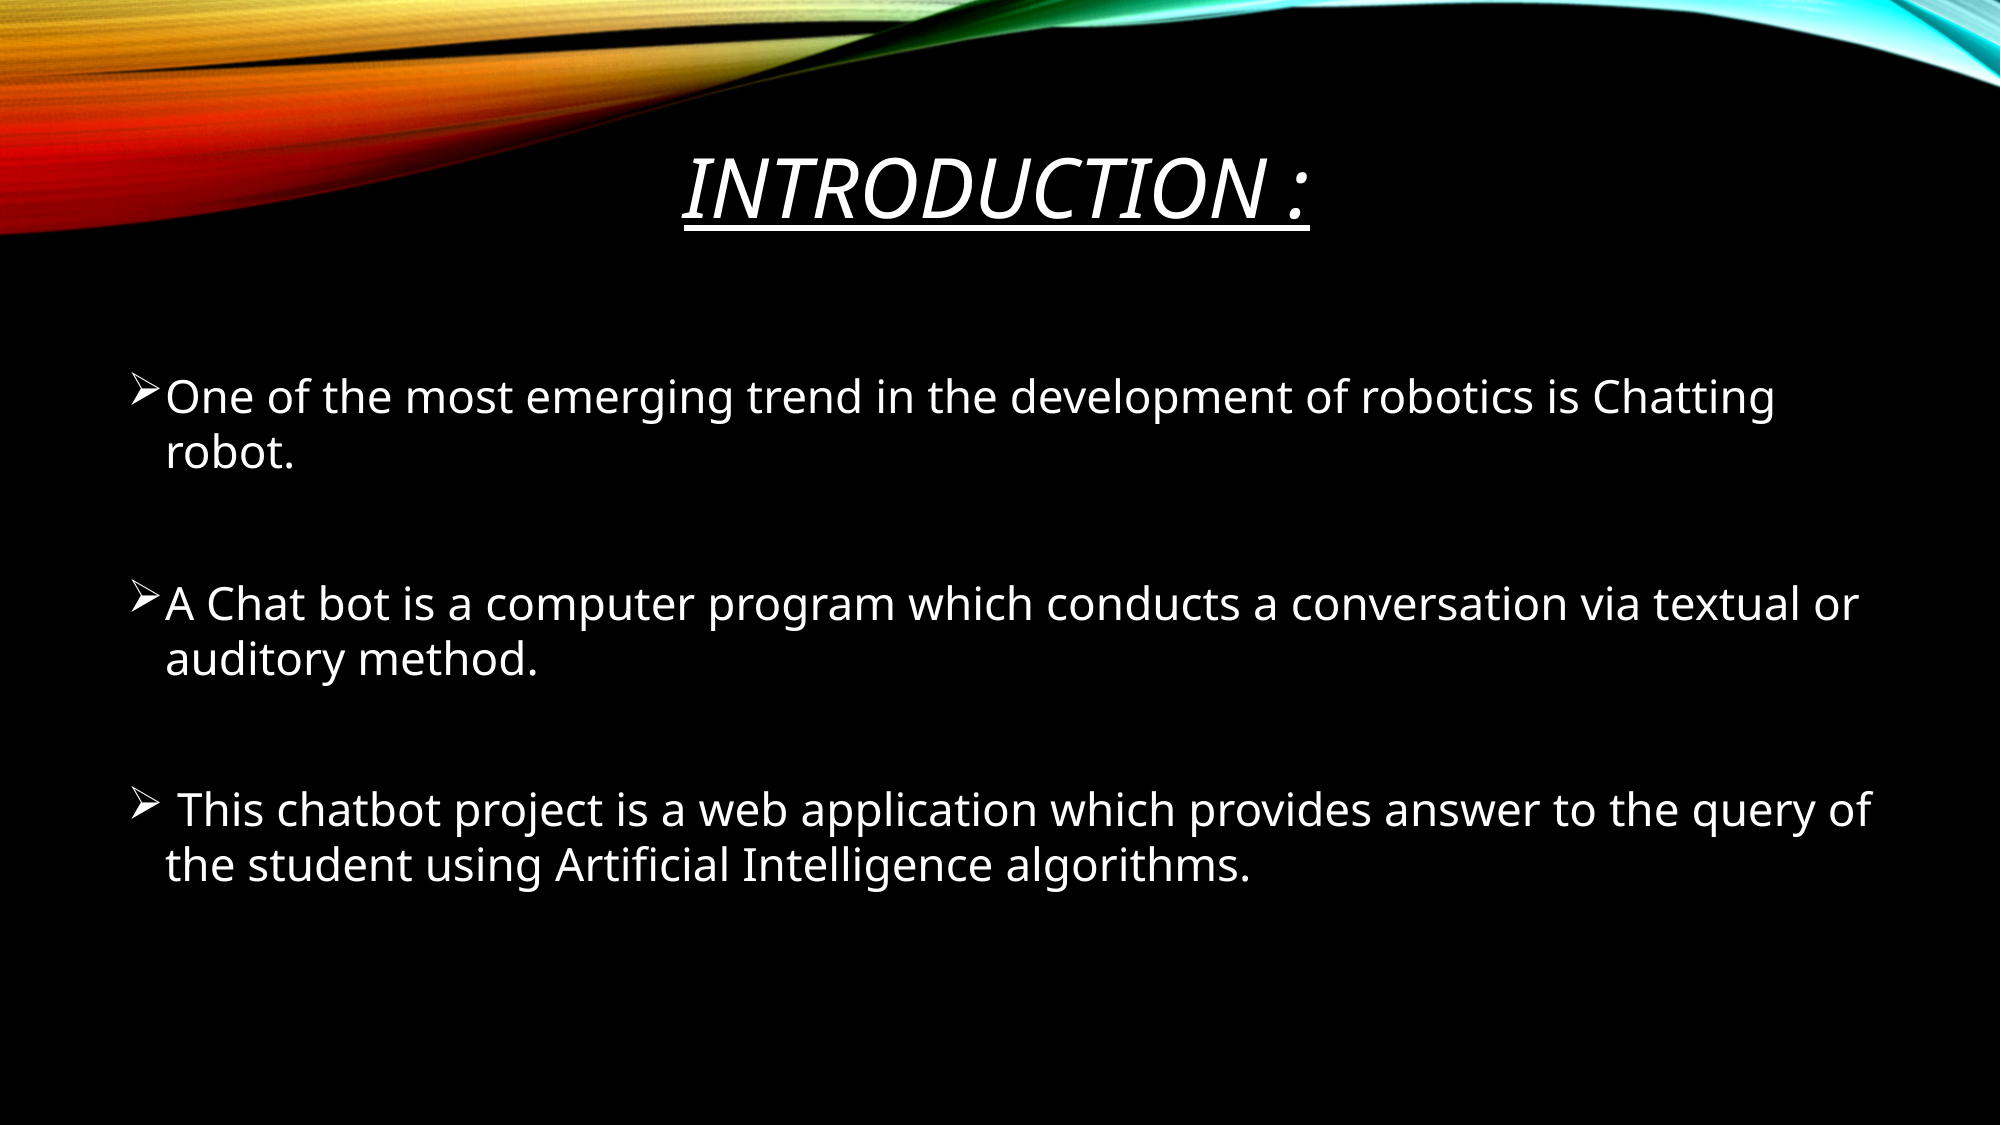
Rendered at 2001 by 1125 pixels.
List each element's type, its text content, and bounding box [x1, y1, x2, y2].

picture [0, 0, 2000, 237]
list One of the most emerging trend in the development of robotics is Chatting robot. A Chat bot is a computer program which conducts a conversation via textual or auditory method. This chatbot project is a web application which provides answer to the query of the student using Artificial Intelligence algorithms. [112, 360, 1888, 1021]
title Introduction : [301, 131, 1326, 252]
